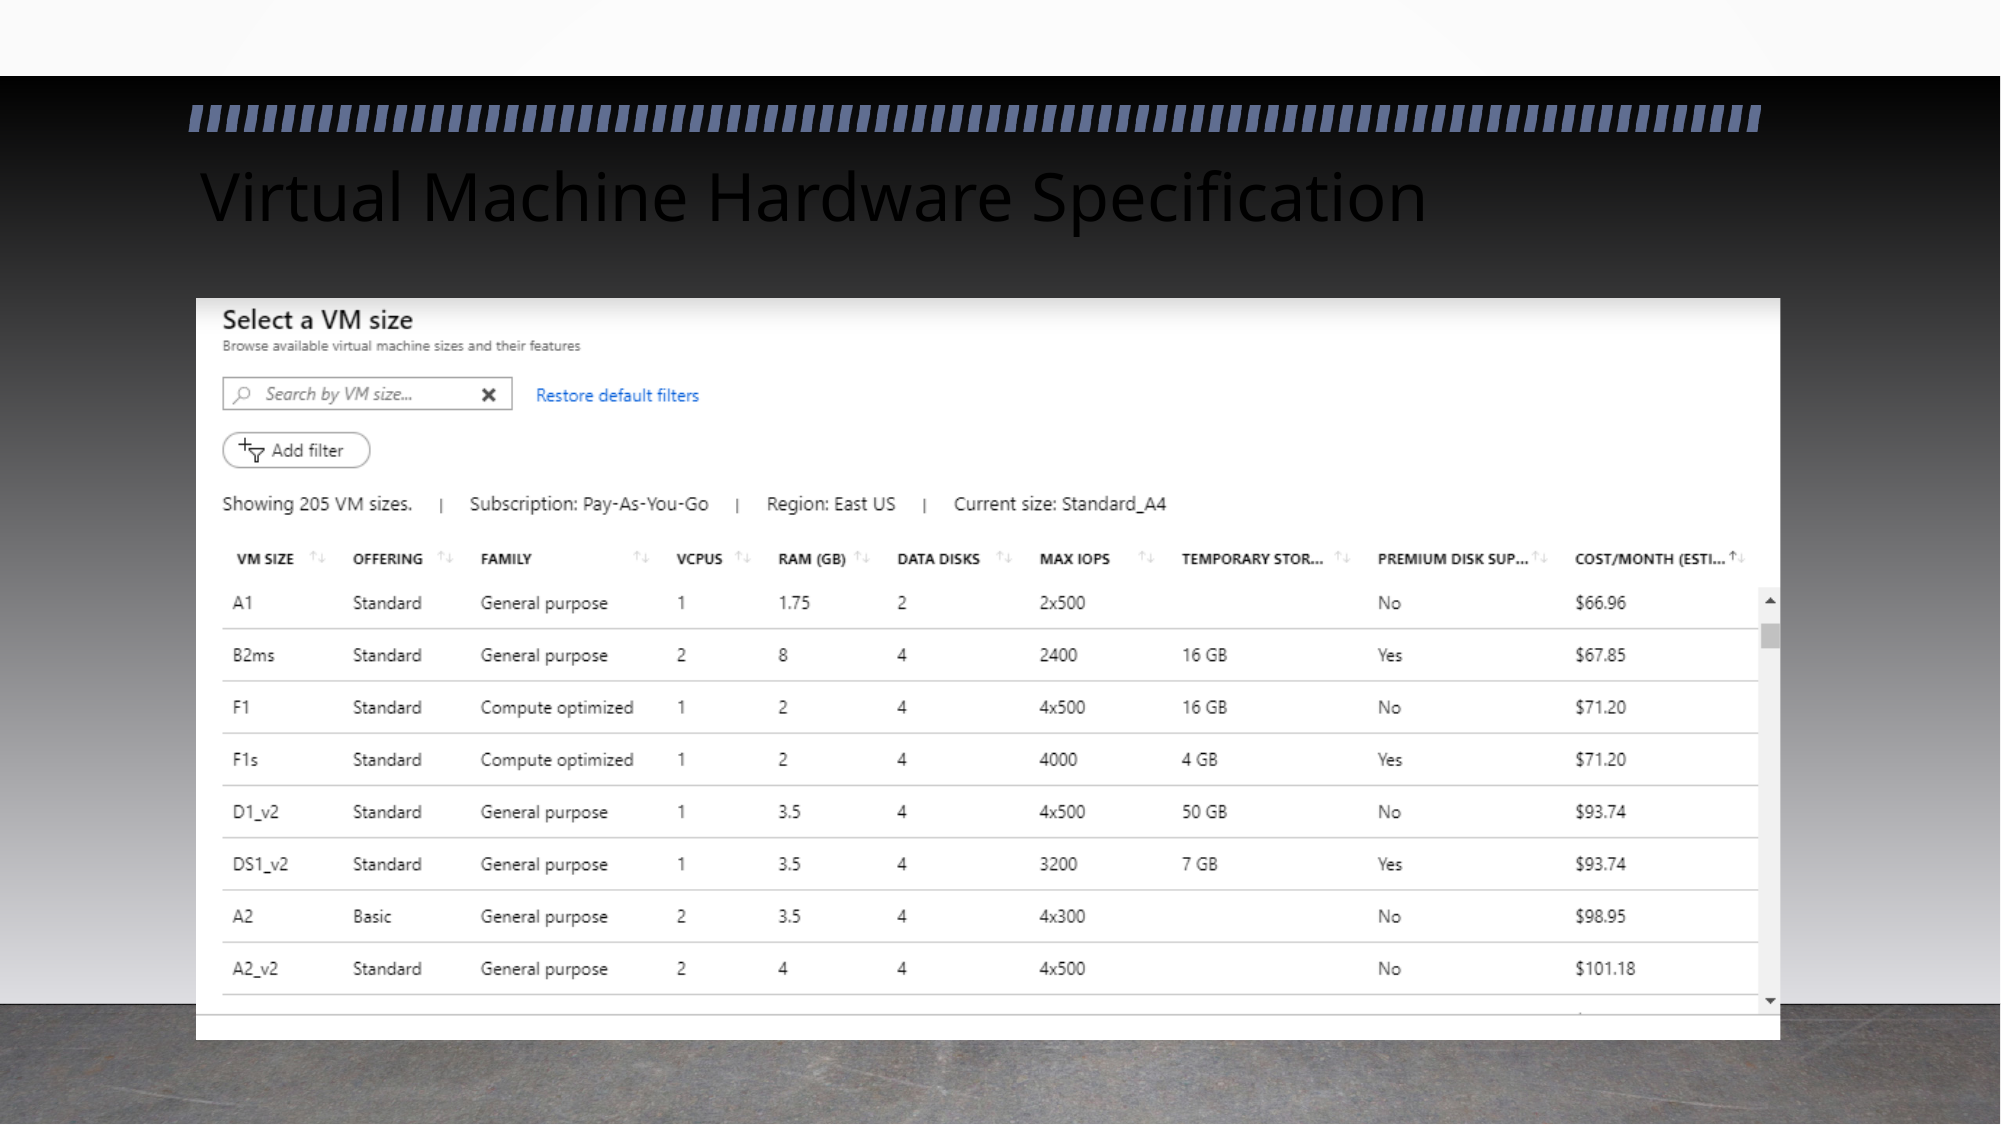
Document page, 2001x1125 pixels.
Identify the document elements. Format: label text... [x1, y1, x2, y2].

picture [196, 298, 1781, 1040]
title Virtual Machine Hardware Specification [185, 156, 1761, 329]
